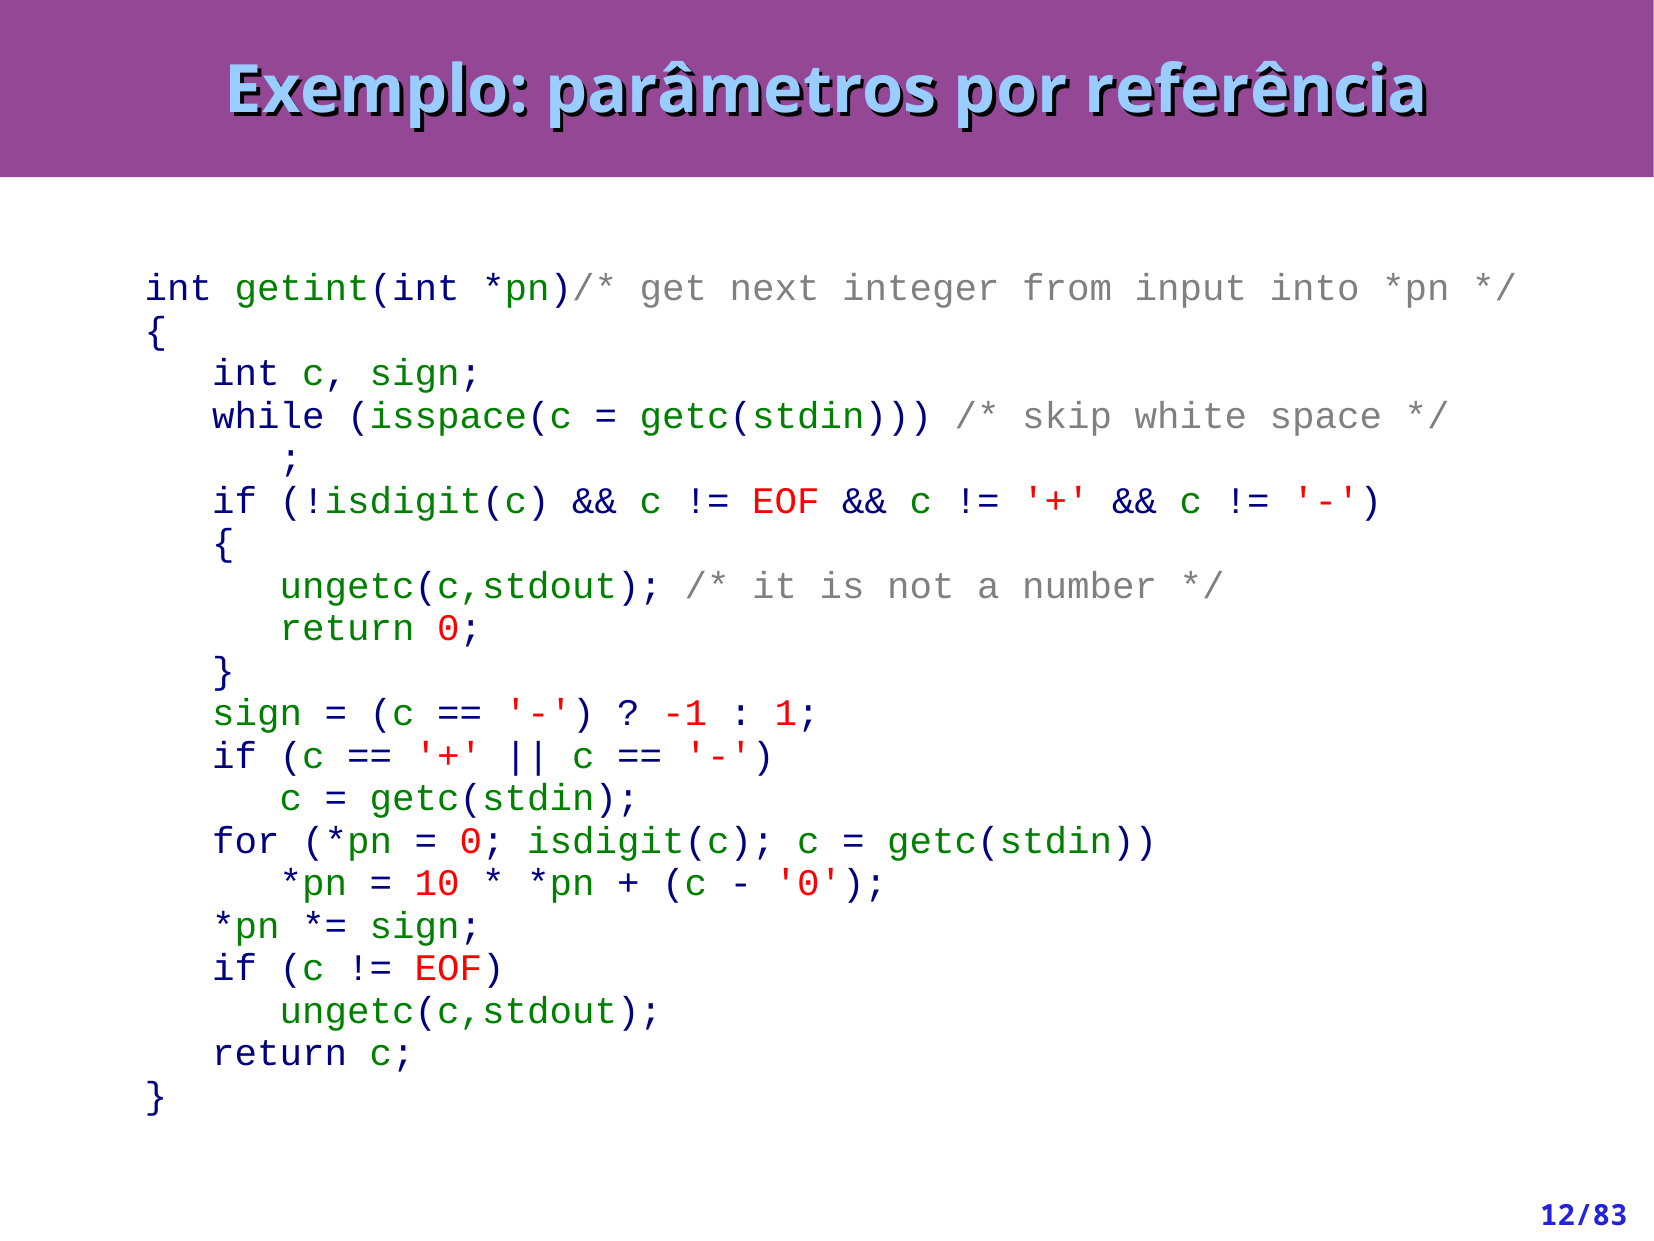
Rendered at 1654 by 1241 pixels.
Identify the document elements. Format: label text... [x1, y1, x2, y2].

text_box int getint(int *pn)/* get next integer from input into *pn */ { int c, sign; while (isspace(c = getc(stdin))) /* skip white space */ ; if (!isdigit(c) && c != EOF && c != '+' && c != '-') { ungetc(c,stdout); /* it is not a number */ return 0; } sign = (c == '-') ? -1 : 1; if (c == '+' || c == '-') c = getc(stdin); for (*pn = 0; isdigit(c); c = getc(stdin)) *pn = 10 * *pn + (c - '0'); *pn *= sign; if (c != EOF) ungetc(c,stdout); return c; } [129, 261, 1577, 1132]
title Exemplo: parâmetros por referência [0, 0, 1654, 176]
